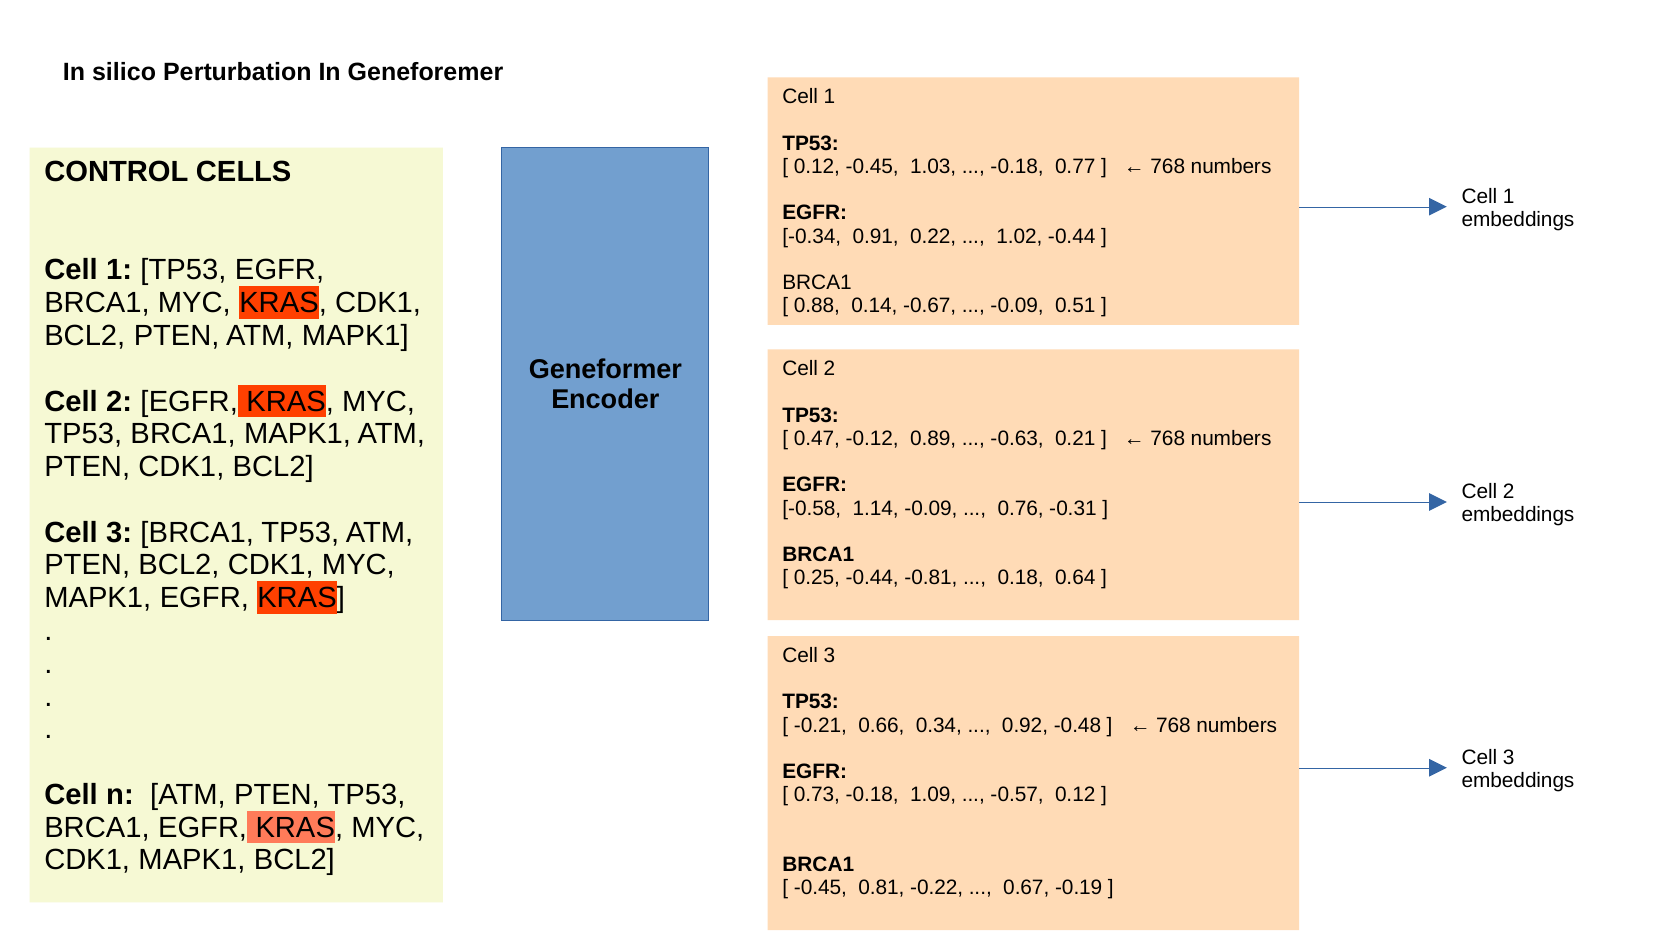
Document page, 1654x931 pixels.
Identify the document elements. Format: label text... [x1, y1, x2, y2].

text_box Cell 2 TP53: [ 0.47, -0.12, 0.89, ..., -0.63, 0.21 ] ← 768 numbers EGFR: [-0.58, 1.14, -0.09, ..., 0.76, -0.31 ] BRCA1 [ 0.25, -0.44, -0.81, ..., 0.18, 0.64 ] [767, 349, 1300, 621]
text_box In silico Perturbation In Geneforemer [48, 50, 591, 122]
text_box Cell 1 TP53: [ 0.12, -0.45, 1.03, ..., -0.18, 0.77 ] ← 768 numbers EGFR: [-0.34, 0.91, 0.22, ..., 1.02, -0.44 ] BRCA1 [ 0.88, 0.14, -0.67, ..., -0.09, 0.51 ] [767, 77, 1300, 325]
text_box Cell 3 TP53: [ -0.21, 0.66, 0.34, ..., 0.92, -0.48 ] ← 768 numbers EGFR: [ 0.73, -0.18, 1.09, ..., -0.57, 0.12 ] BRCA1 [ -0.45, 0.81, -0.22, ..., 0.67, -0.19 ] [767, 636, 1300, 931]
text_box CONTROL CELLS Cell 1: [TP53, EGFR, BRCA1, MYC, KRAS, CDK1, BCL2, PTEN, ATM, MAPK1] Cell 2: [EGFR, KRAS, MYC, TP53, BRCA1, MAPK1, ATM, PTEN, CDK1, BCL2] Cell 3: [BRCA1, TP53, ATM, PTEN, BCL2, CDK1, MYC, MAPK1, EGFR, KRAS] . . . . Cell n: [ATM, PTEN, TP53, BRCA1, EGFR, KRAS, MYC, CDK1, MAPK1, BCL2] [29, 147, 443, 903]
text_box Cell 3 embeddings [1446, 738, 1654, 827]
text_box Cell 2 embeddings [1446, 472, 1654, 562]
text_box Geneformer Encoder [501, 147, 709, 621]
text_box Cell 1 embeddings [1446, 177, 1654, 266]
